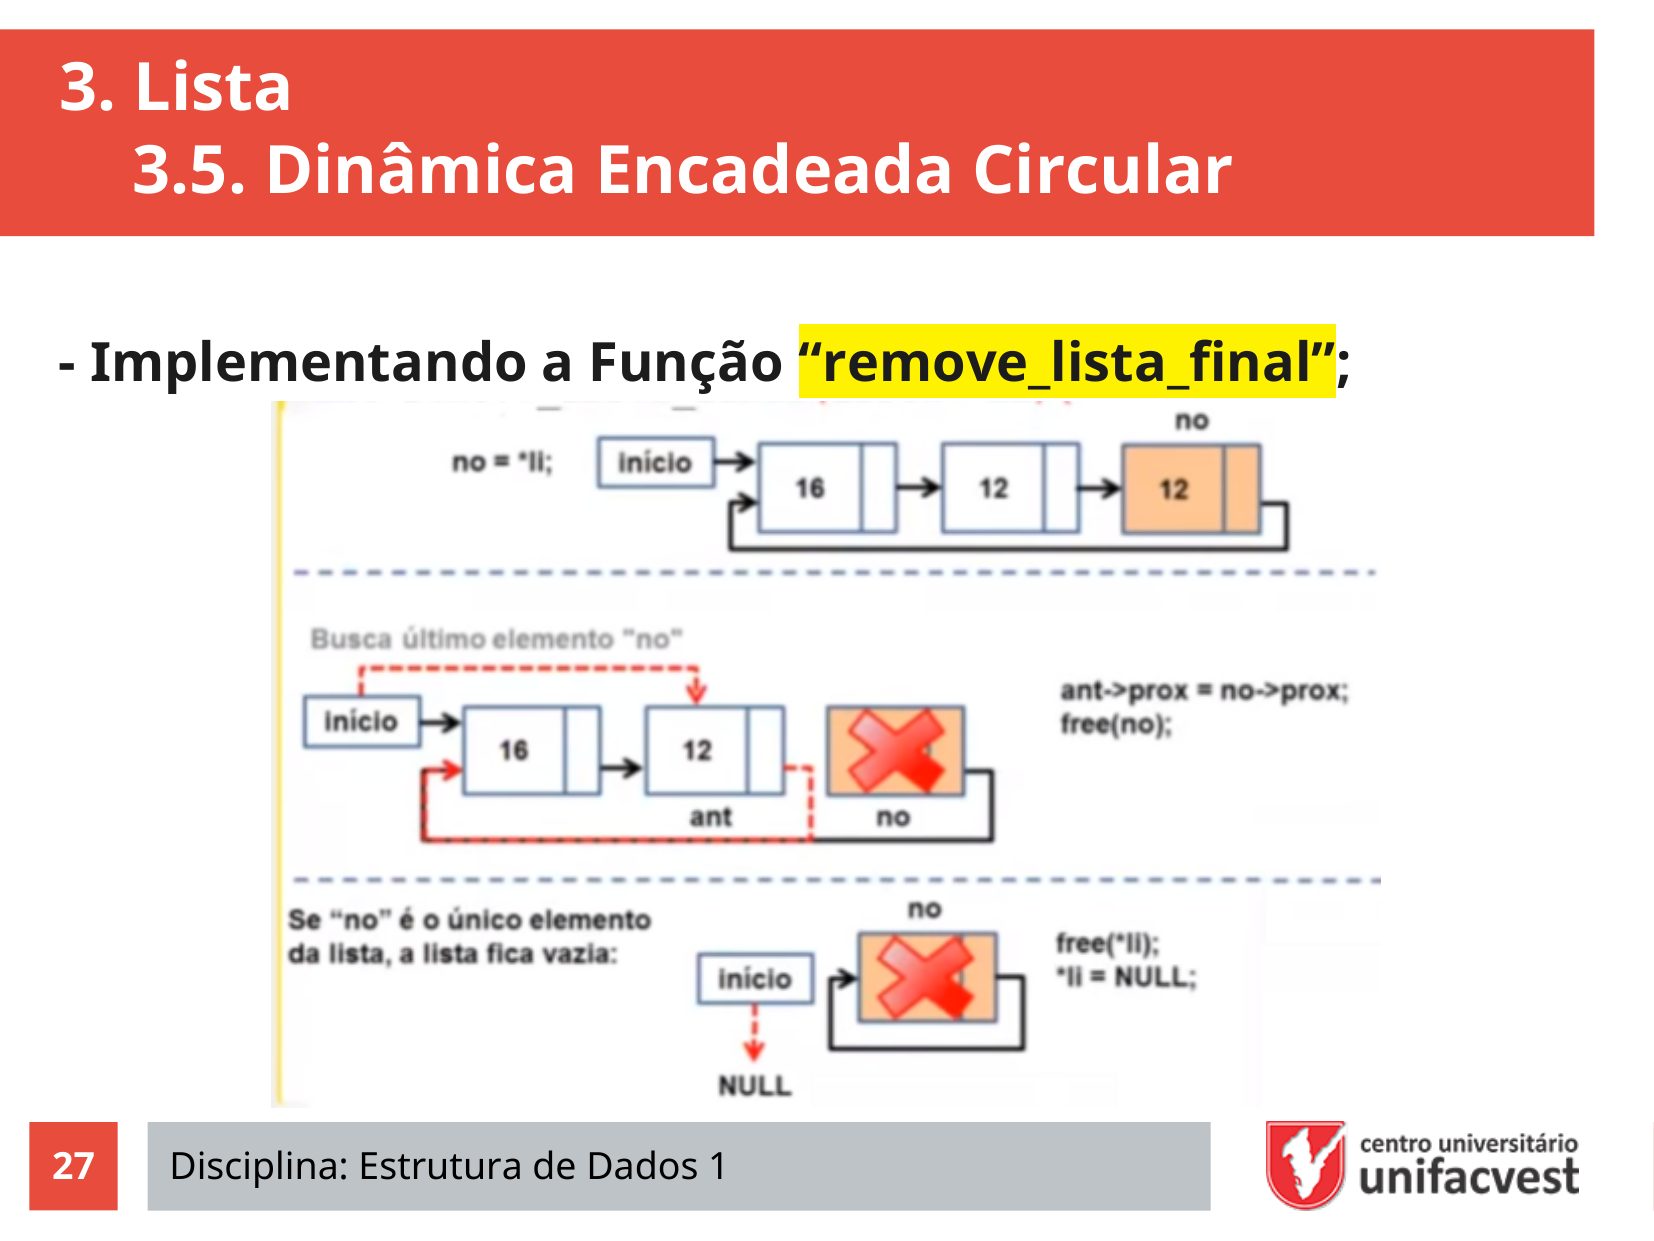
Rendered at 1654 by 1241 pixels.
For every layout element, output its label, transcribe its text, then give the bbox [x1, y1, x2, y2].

title 3. Lista 3.5. Dinâmica Encadeada Circular [59, 59, 1595, 207]
picture [271, 401, 1381, 1108]
text_box Disciplina: Estrutura de Dados 1 [154, 1132, 1205, 1196]
text_box [1238, 1120, 1654, 1212]
list - Implementando a Função “remove_lista_final”; [59, 324, 1566, 1093]
picture [1266, 1121, 1579, 1211]
